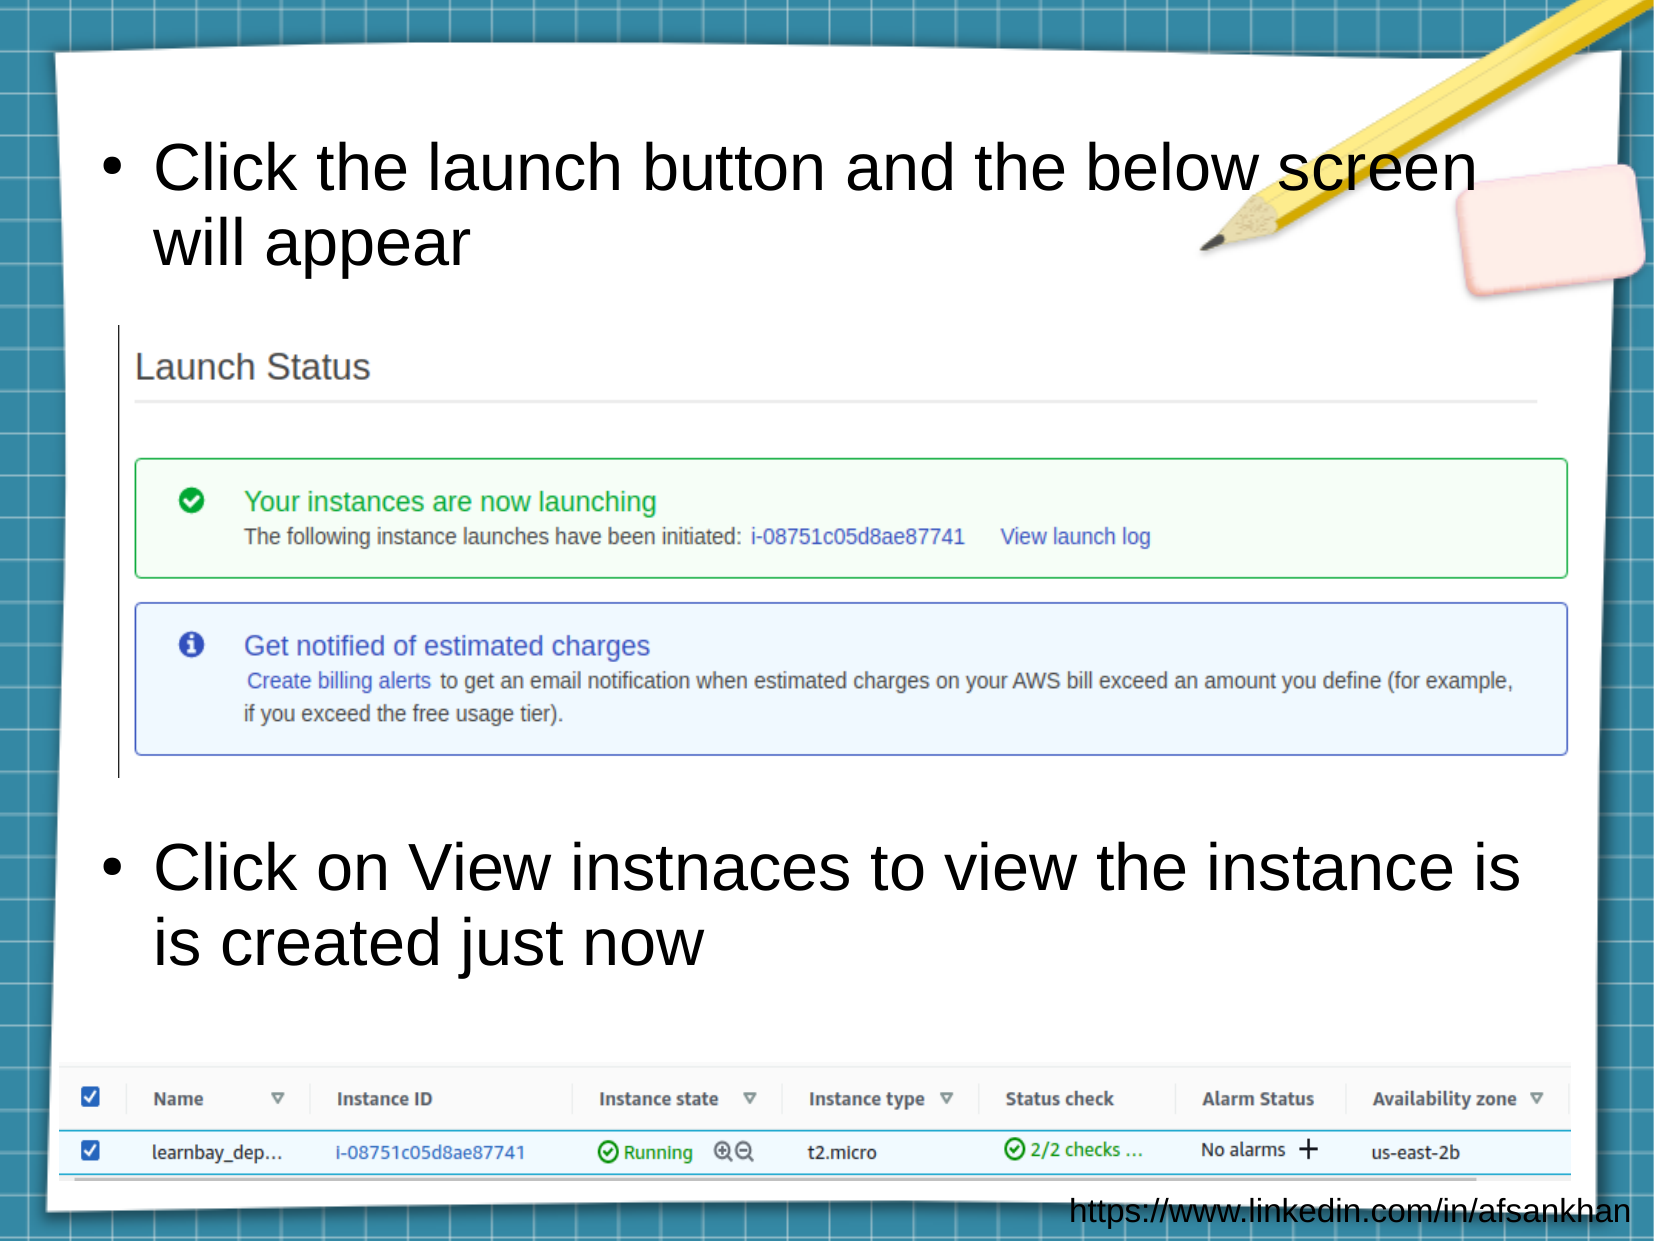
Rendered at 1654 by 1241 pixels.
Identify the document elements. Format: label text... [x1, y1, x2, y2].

list Click the launch button and the below screen will appear Click on View instnaces to view the instance is is created just now [82, 129, 1571, 1062]
text_box https://www.linkedin.com/in/afsankhan [1054, 1184, 1648, 1237]
picture [0, 0, 1654, 1241]
